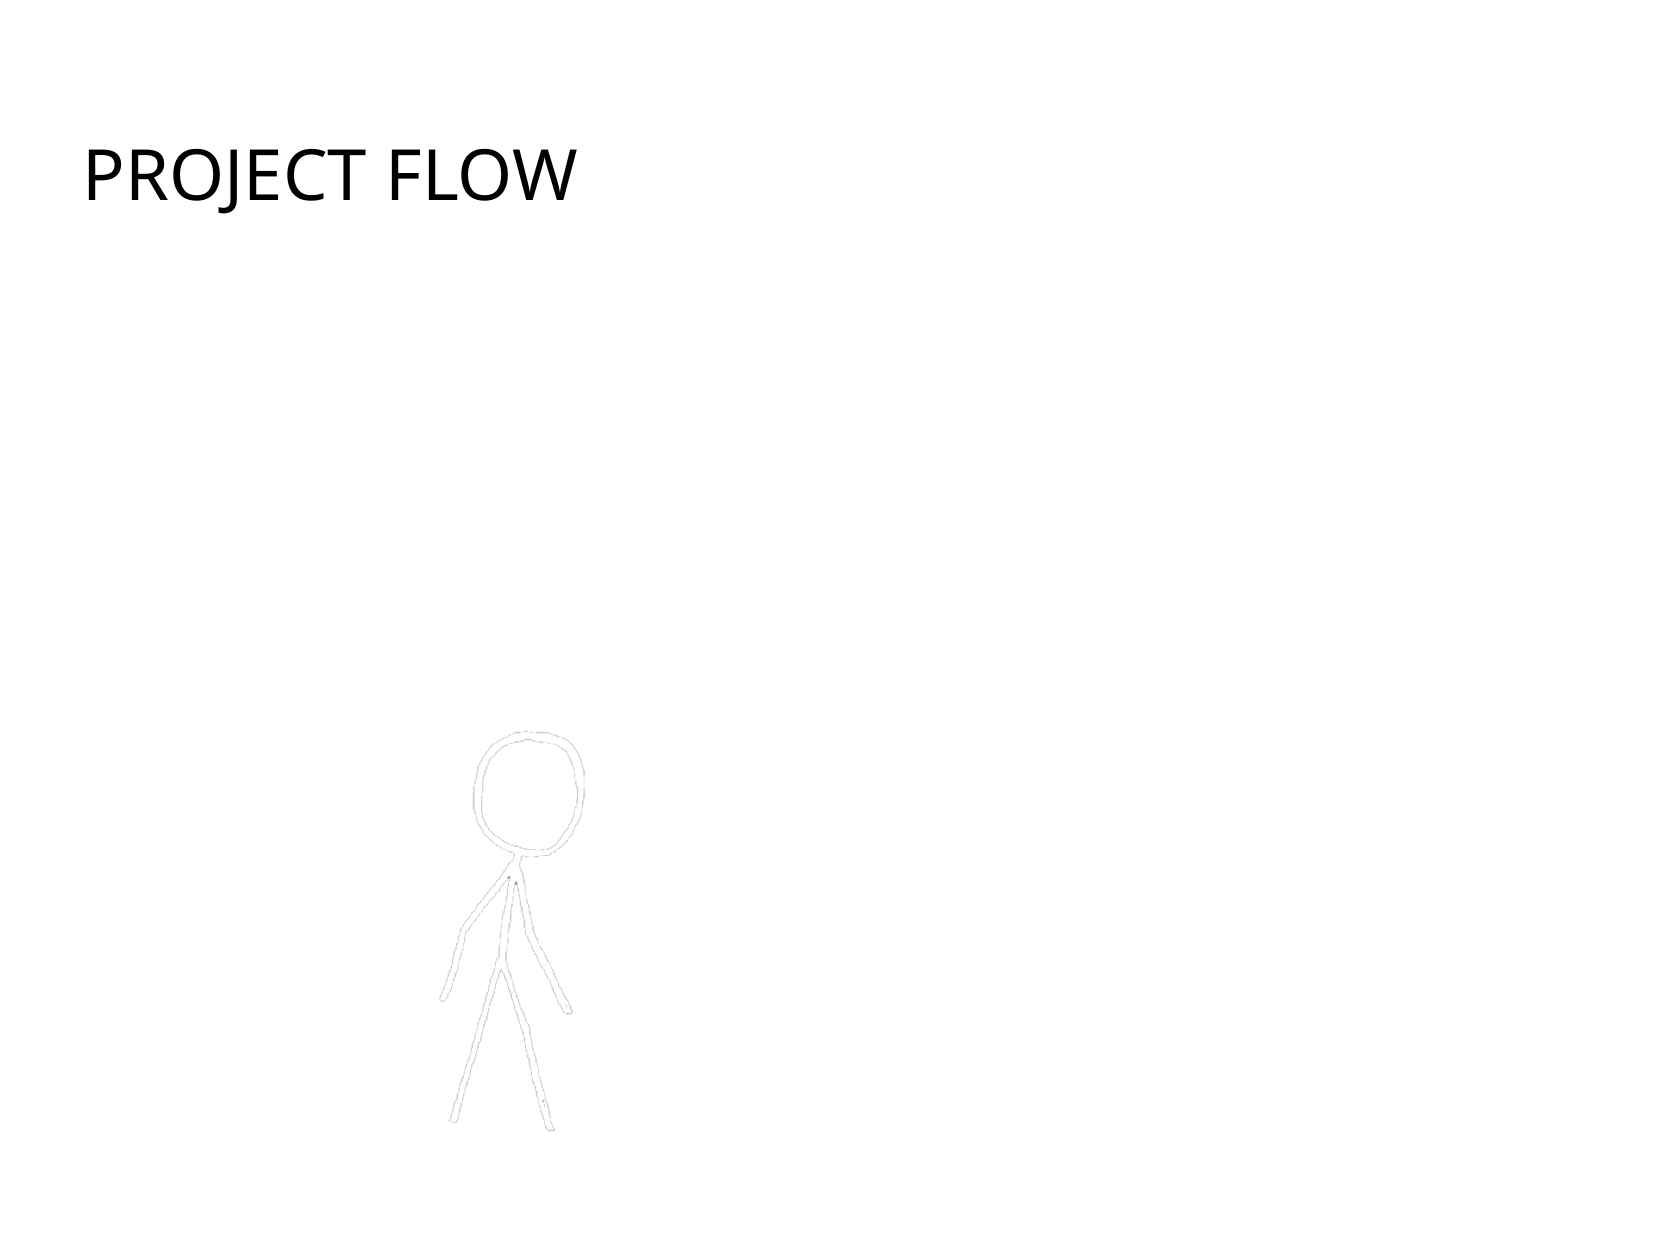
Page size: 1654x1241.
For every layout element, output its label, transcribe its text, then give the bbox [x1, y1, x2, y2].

title PROJECT FLOW [82, 114, 1264, 233]
picture [274, 719, 790, 1166]
